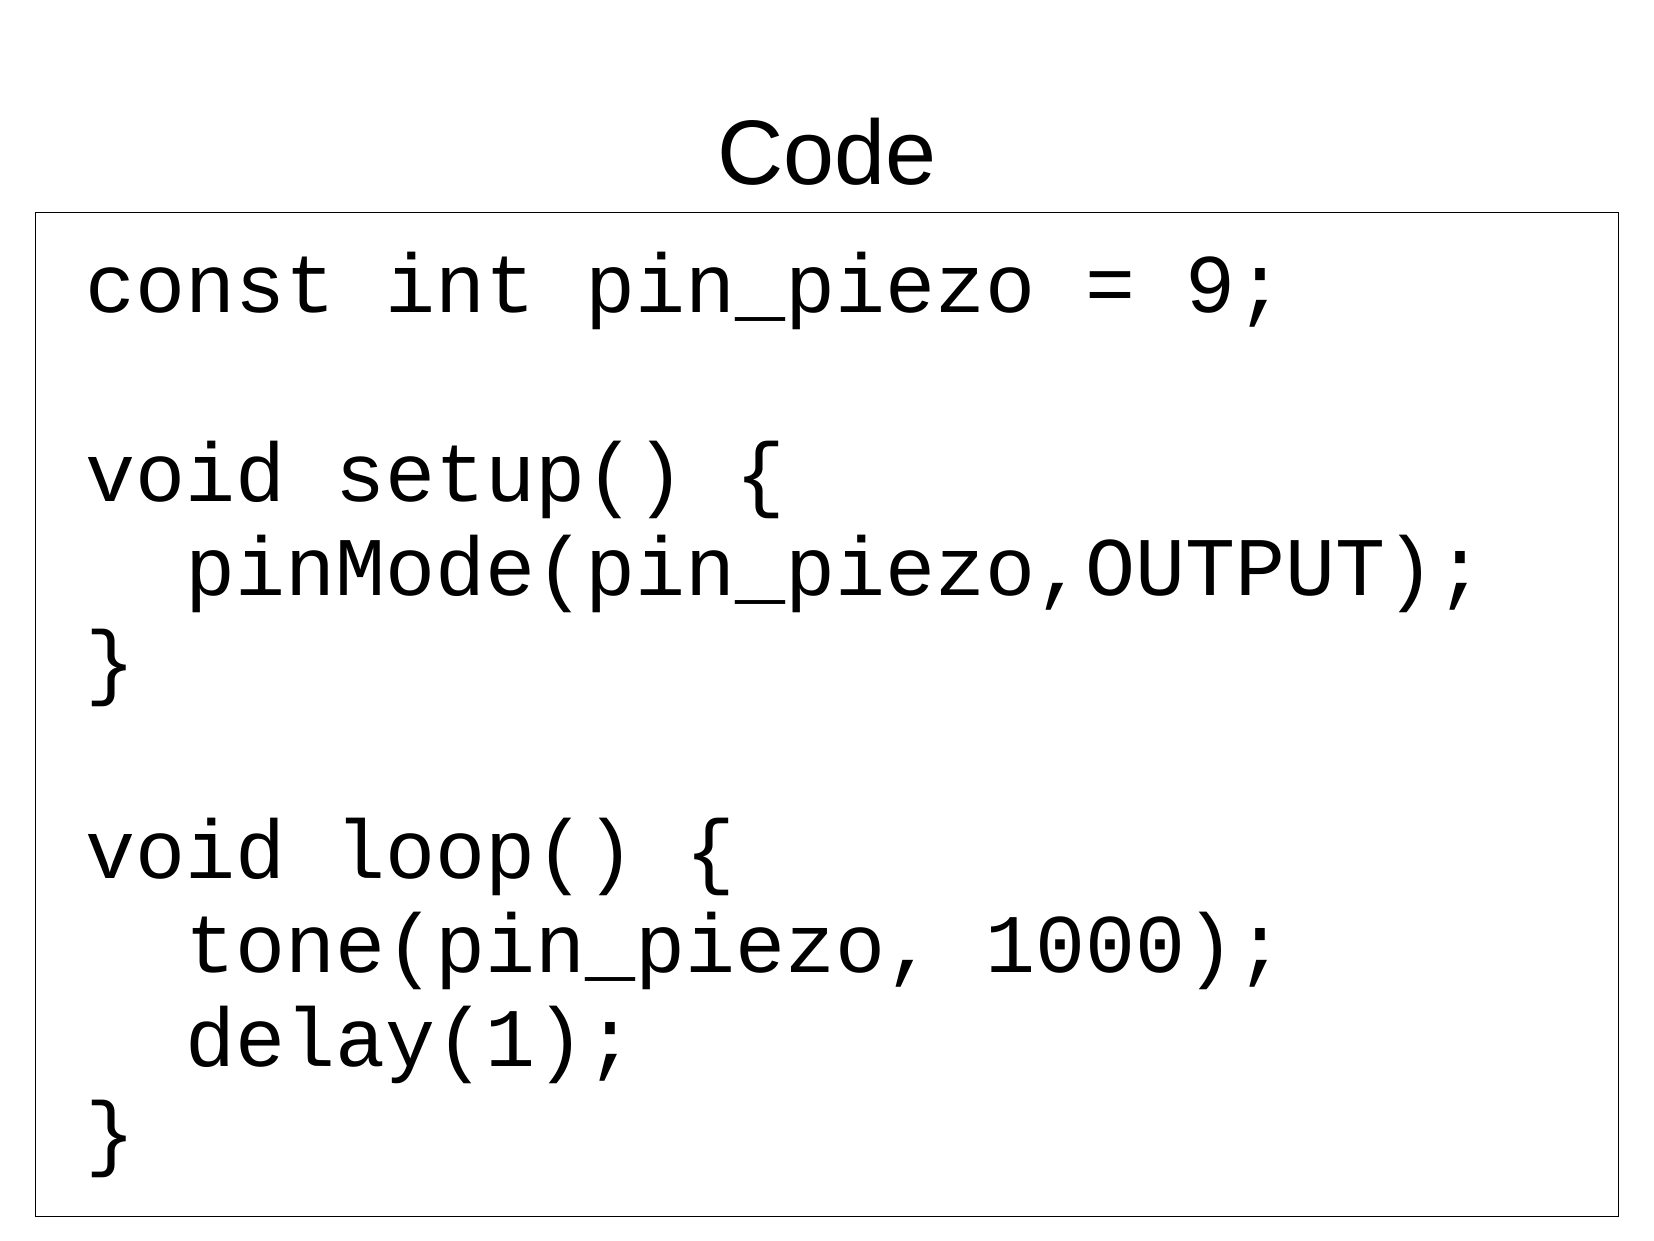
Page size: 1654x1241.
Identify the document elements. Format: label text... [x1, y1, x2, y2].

text_box const int pin_piezo = 9; void setup() { pinMode(pin_piezo,OUTPUT); } void loop() { tone(pin_piezo, 1000); delay(1); } [35, 212, 1619, 1217]
title Code [82, 49, 1571, 212]
